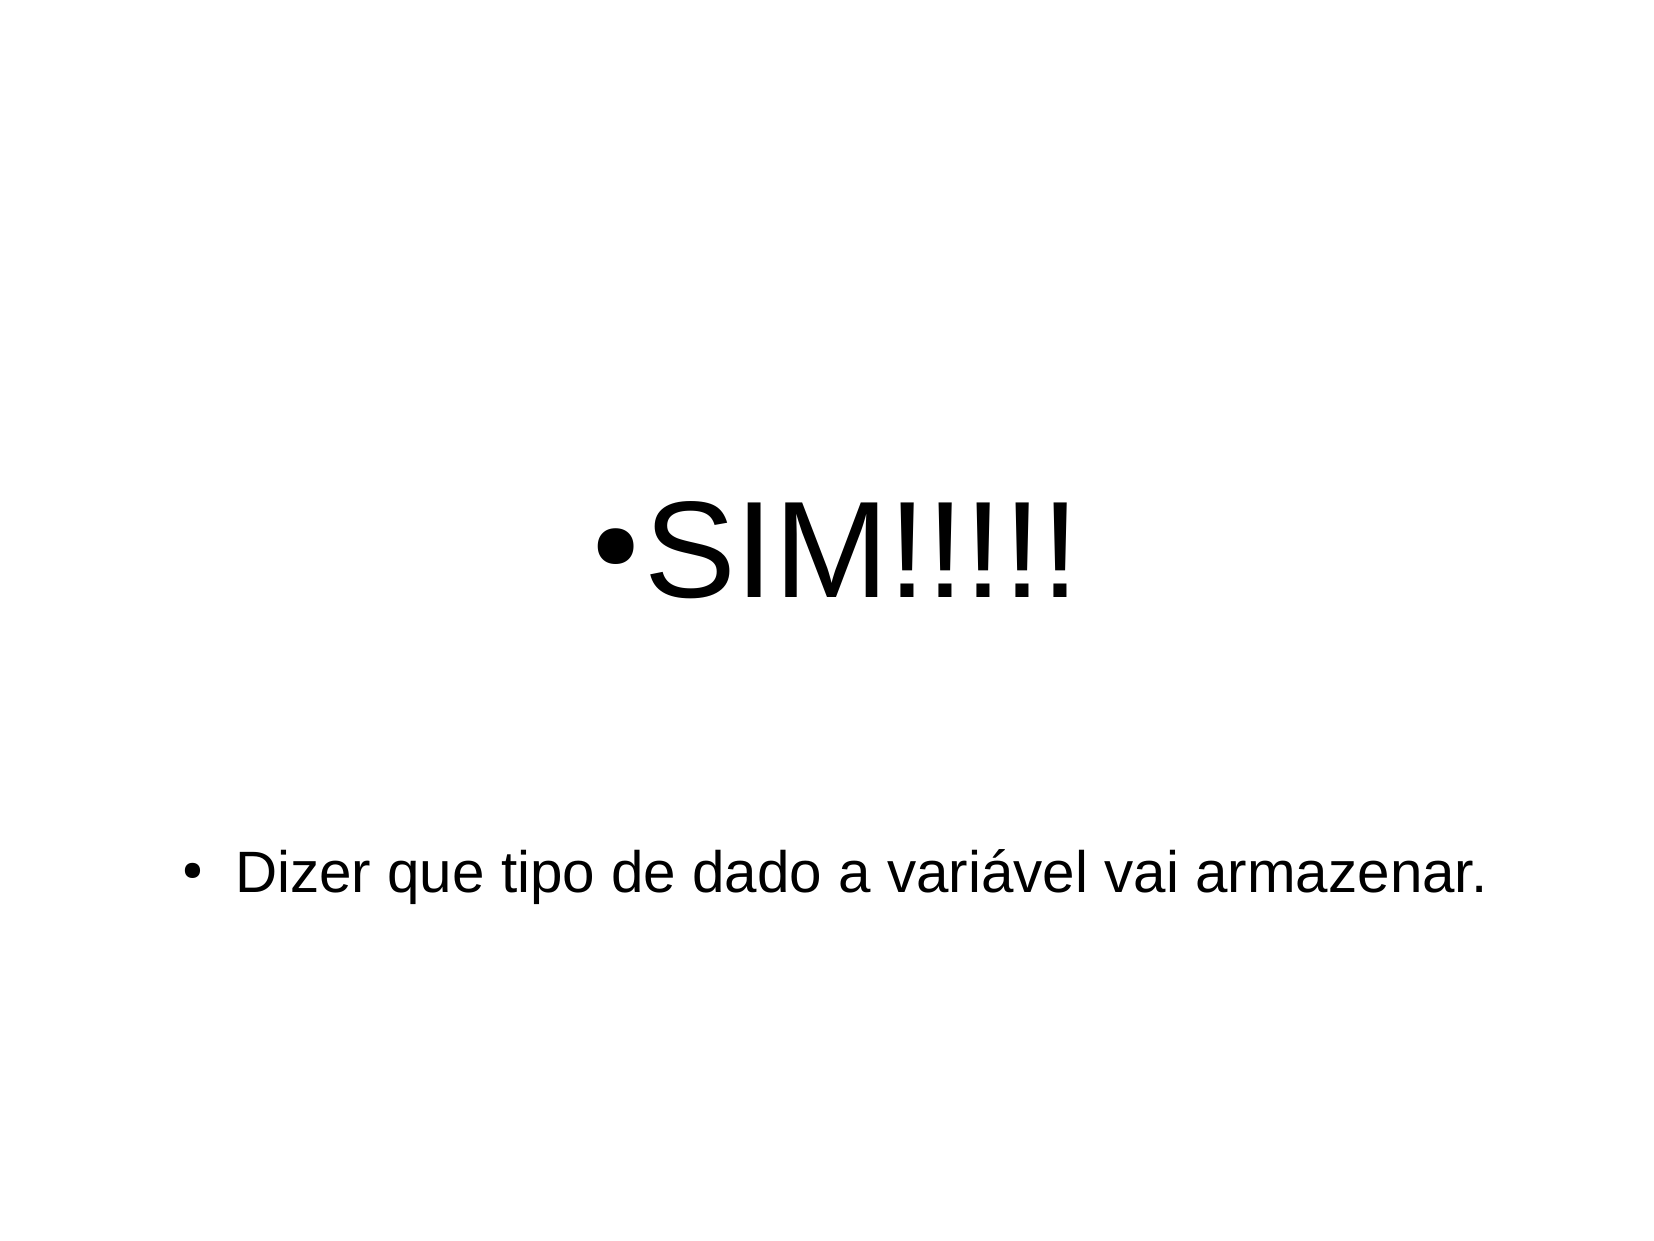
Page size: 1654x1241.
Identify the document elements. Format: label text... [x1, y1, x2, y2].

list SIM!!!!! Dizer que tipo de dado a variável vai armazenar. [82, 290, 1571, 1109]
